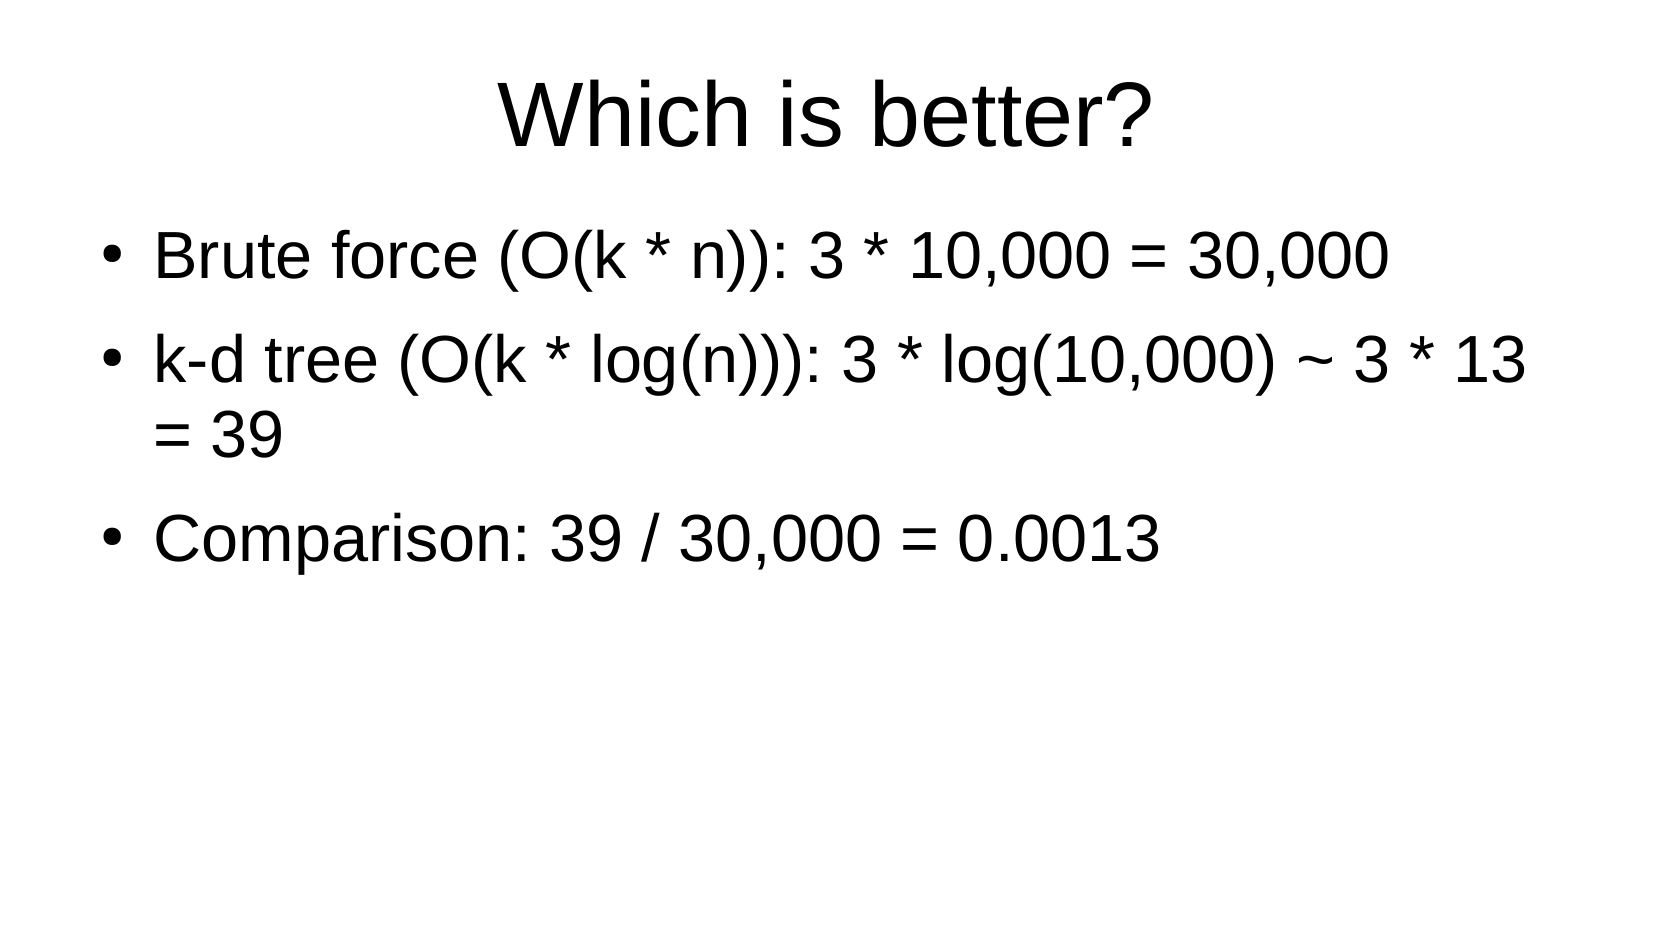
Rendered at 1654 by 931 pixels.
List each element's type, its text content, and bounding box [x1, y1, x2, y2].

list Brute force (O(k * n)): 3 * 10,000 = 30,000 k-d tree (O(k * log(n))): 3 * log(10,000) ~ 3 * 13 = 39 Comparison: 39 / 30,000 = 0.0013 [82, 217, 1571, 758]
title Which is better? [82, 37, 1571, 193]
